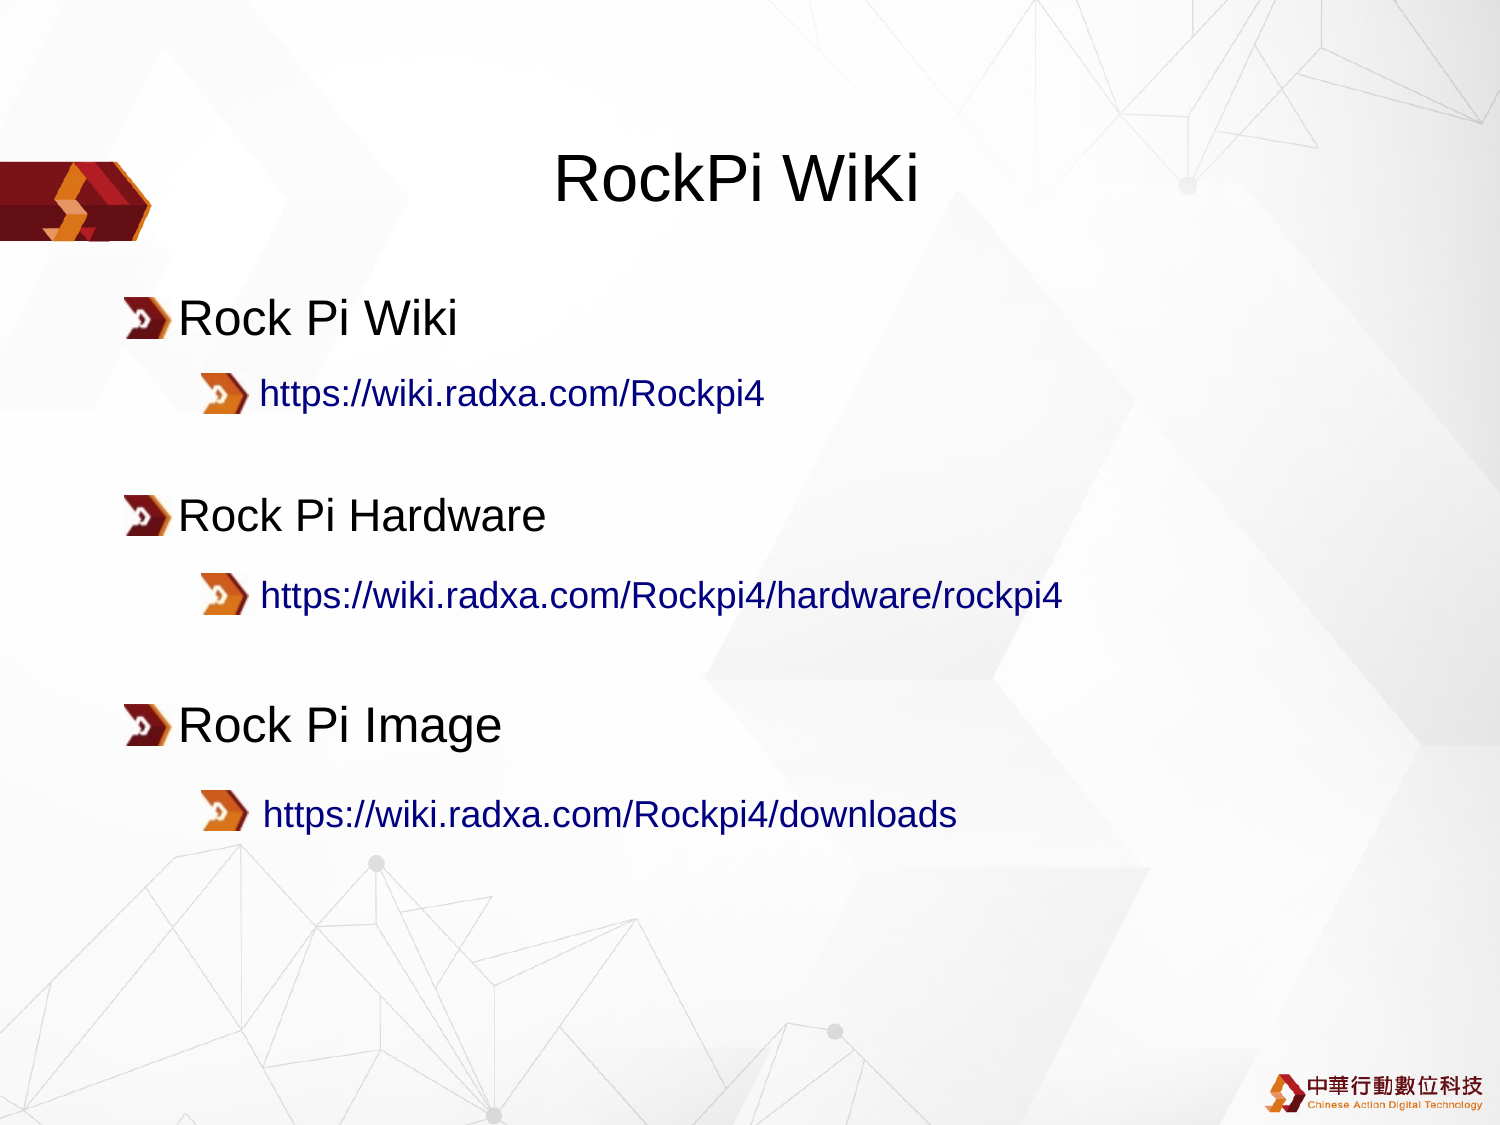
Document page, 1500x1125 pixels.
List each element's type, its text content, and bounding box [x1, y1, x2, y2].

list Rock Pi Wiki https://wiki.radxa.com/Rockpi4 Rock Pi Hardware https://wiki.radxa.com/Rockpi4/hardware/rockpi4 Rock Pi Image https://wiki.radxa.com/Rockpi4/downloads [107, 290, 1425, 943]
title RockPi WiKi [107, 101, 1367, 255]
picture [0, 0, 1500, 1125]
